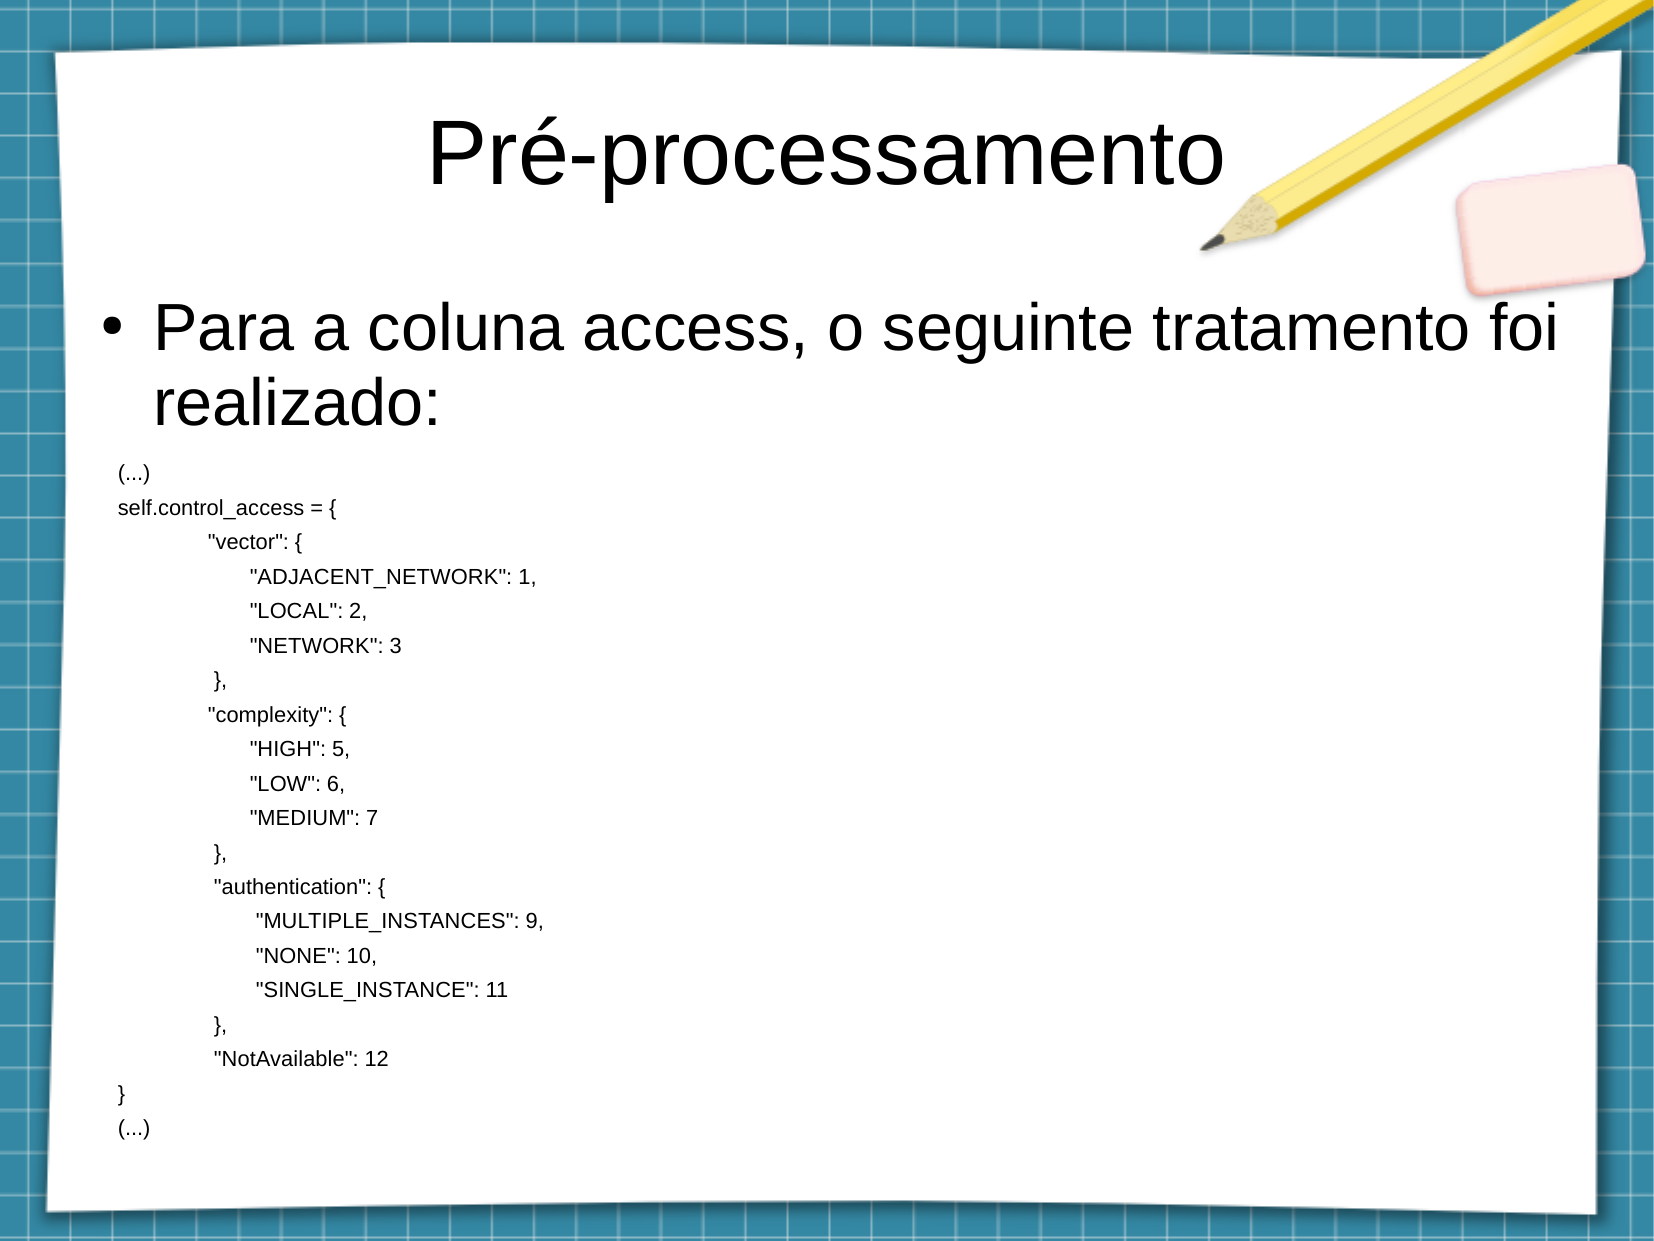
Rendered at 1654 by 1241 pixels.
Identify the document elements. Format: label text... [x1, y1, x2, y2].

list Para a coluna access, o seguinte tratamento foi realizado: [82, 290, 1571, 485]
list (...) self.control_access = { "vector": { "ADJACENT_NETWORK": 1, "LOCAL": 2, "NETWORK": 3 }, "complexity": { "HIGH": 5, "LOW": 6, "MEDIUM": 7 }, "authentication": { "MULTIPLE_INSTANCES": 9, "NONE": 10, "SINGLE_INSTANCE": 11 }, "NotAvailable": 12 } (...) [94, 460, 1560, 1146]
picture [0, 0, 1654, 1241]
title Pré-processamento [82, 49, 1571, 257]
